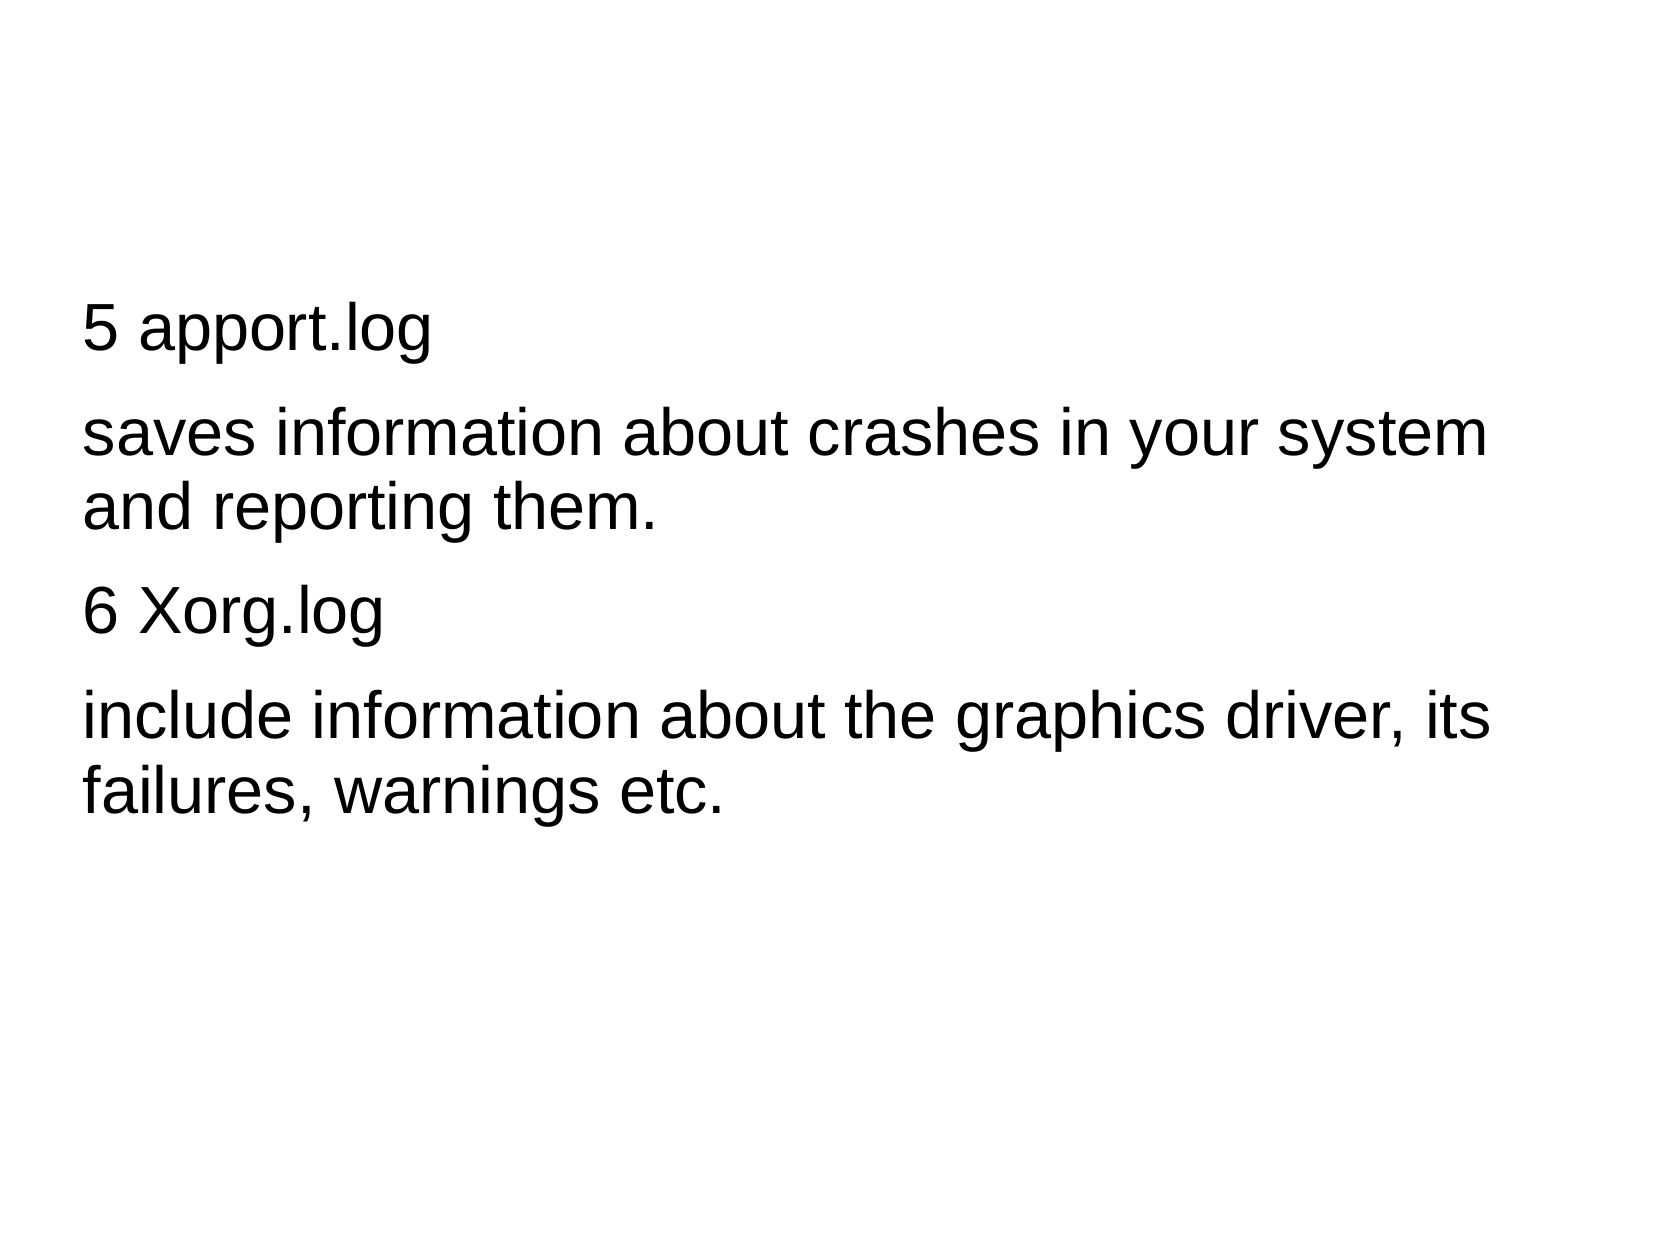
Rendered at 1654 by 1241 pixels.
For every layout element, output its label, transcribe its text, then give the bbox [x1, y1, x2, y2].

list 5 apport.log saves information about crashes in your system and reporting them. 6 Xorg.log include information about the graphics driver, its failures, warnings etc. [82, 290, 1571, 1010]
